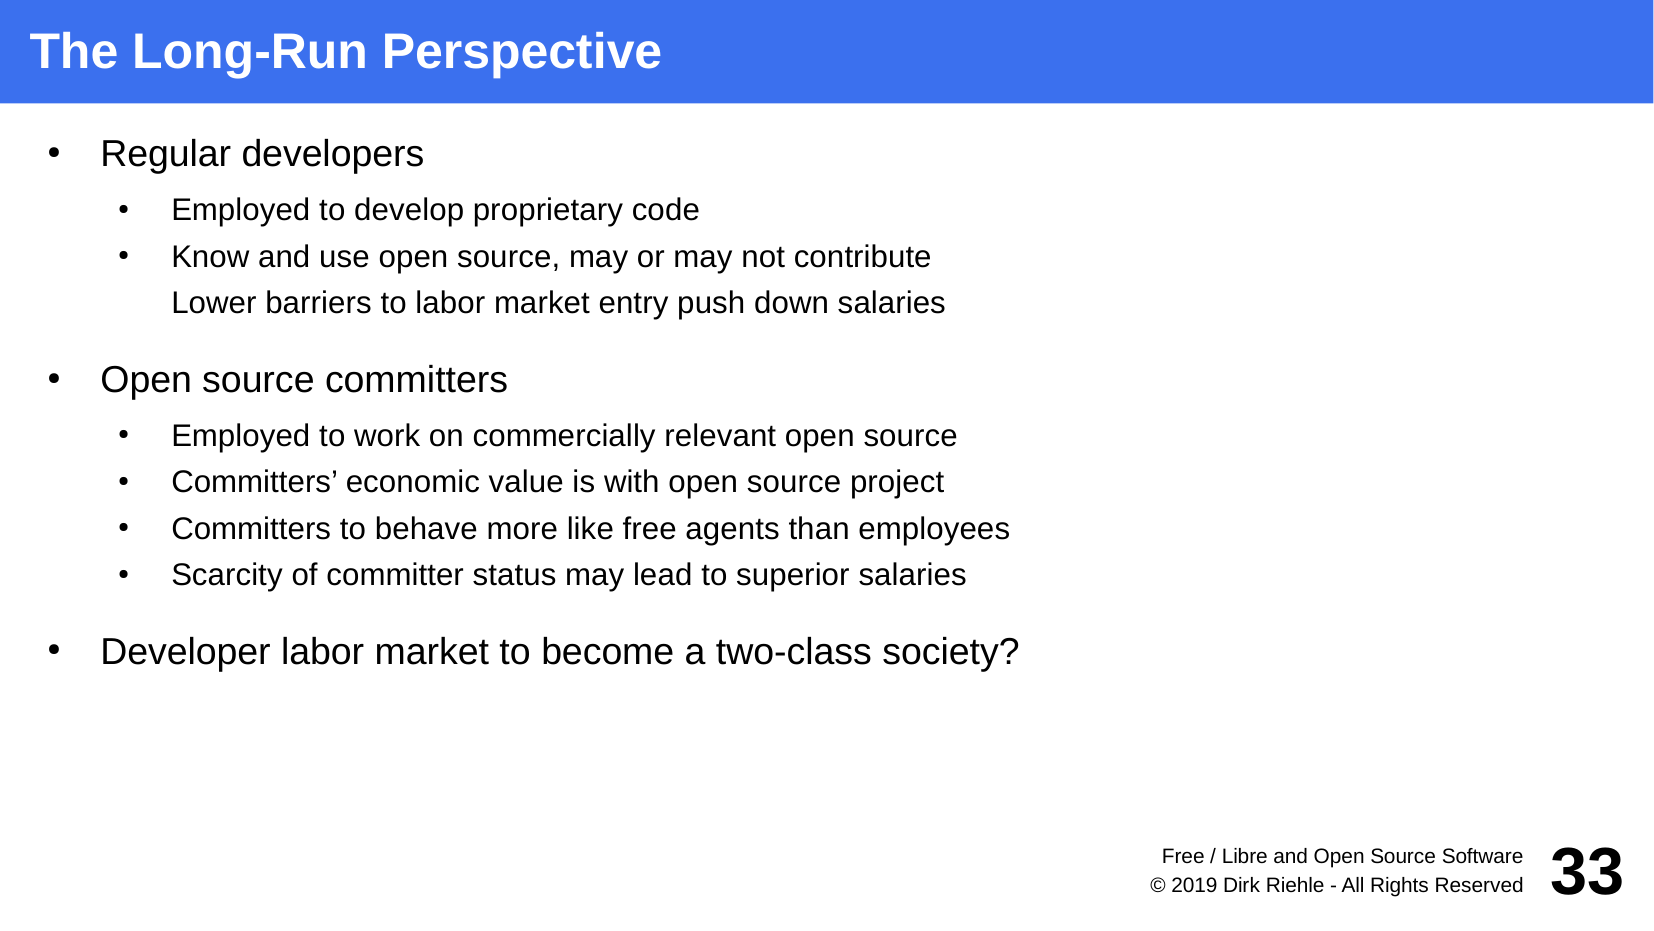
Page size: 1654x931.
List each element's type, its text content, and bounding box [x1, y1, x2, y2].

title The Long-Run Perspective [0, 0, 1654, 104]
list Regular developers Employed to develop proprietary code Know and use open source, may or may not contribute Lower barriers to labor market entry push down salaries Open source committers Employed to work on commercially relevant open source Committers’ economic value is with open source project Committers to behave more like free agents than employees Scarcity of committer status may lead to superior salaries Developer labor market to become a two-class society? [29, 132, 1625, 813]
